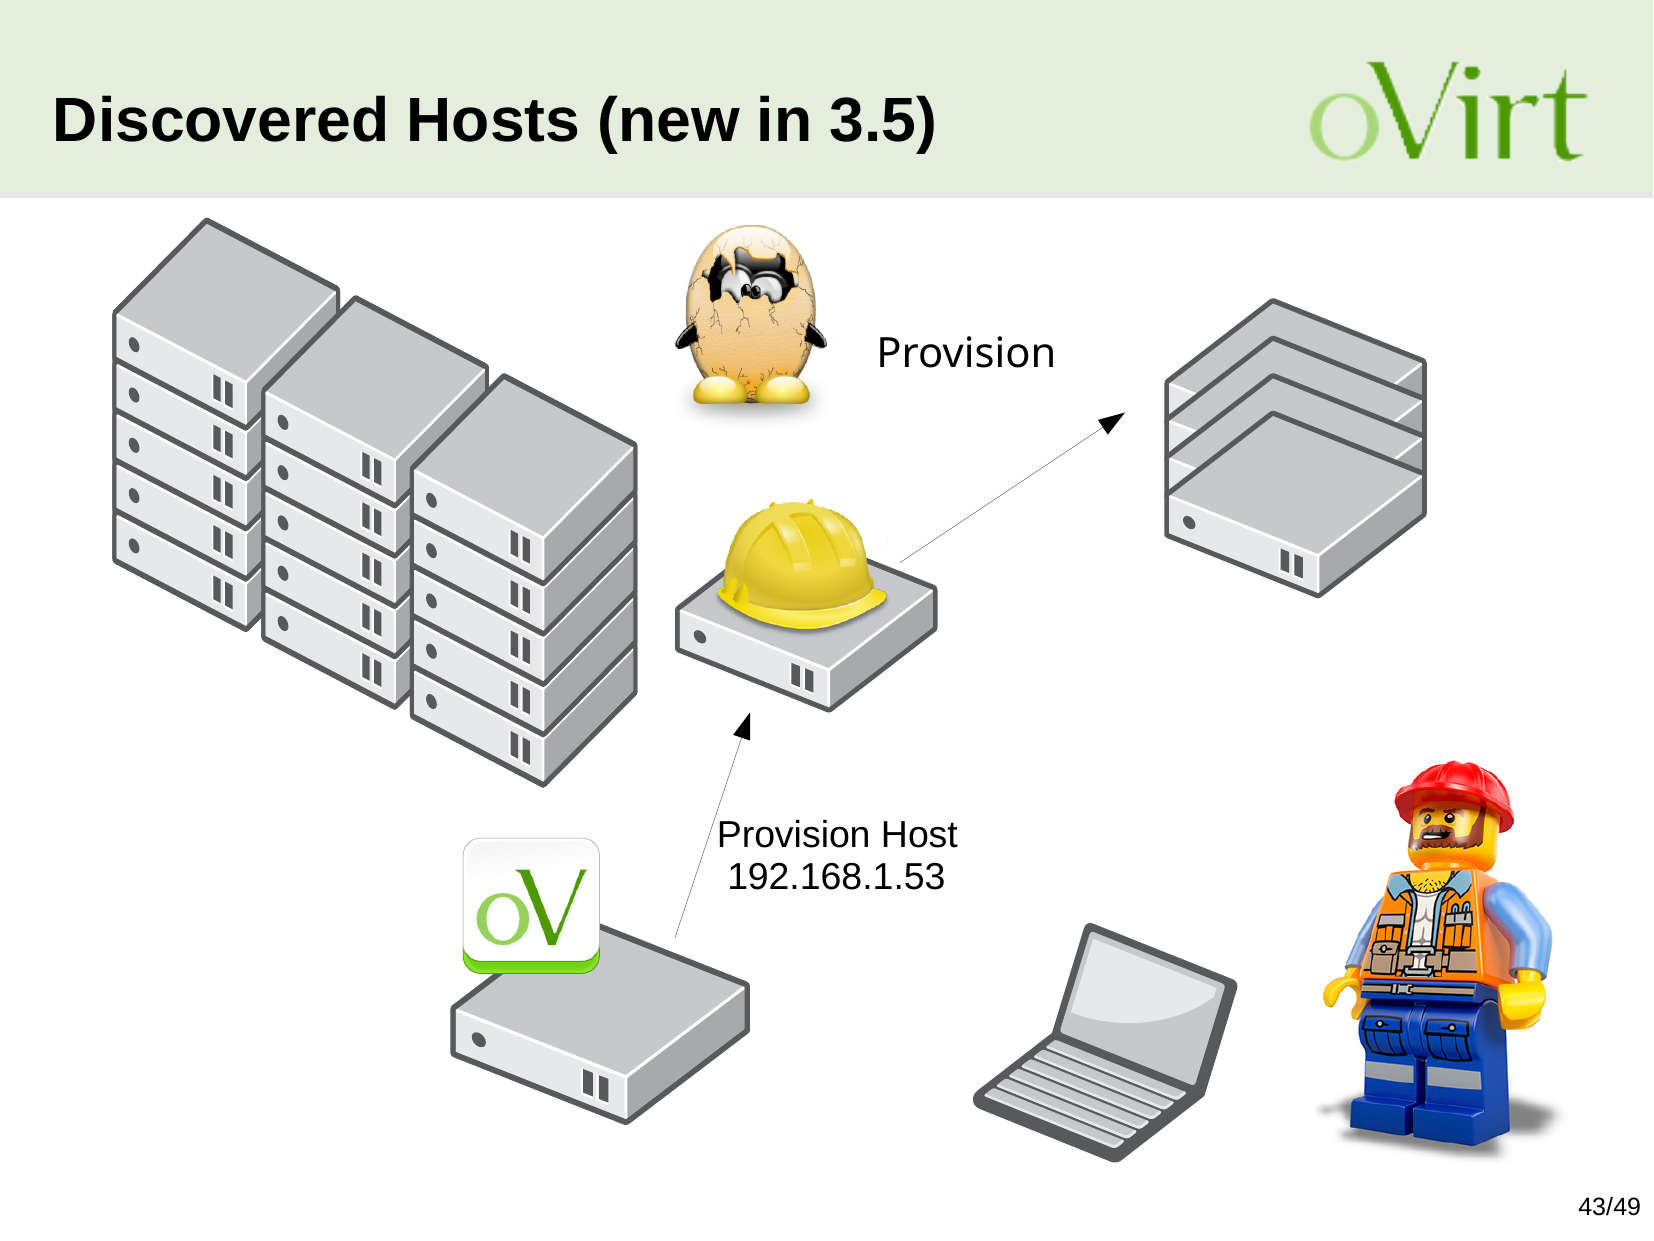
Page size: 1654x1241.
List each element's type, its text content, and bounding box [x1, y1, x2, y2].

picture [972, 922, 1238, 1163]
picture [675, 499, 938, 713]
picture [112, 217, 638, 788]
text_box Provision [808, 318, 1126, 384]
picture [1274, 749, 1610, 1173]
picture [658, 224, 846, 431]
text_box Provision Host 192.168.1.53 [702, 806, 973, 905]
picture [450, 836, 750, 1125]
title Discovered Hosts (new in 3.5) [52, 14, 1330, 154]
picture [1164, 298, 1427, 599]
picture [1289, 36, 1613, 181]
